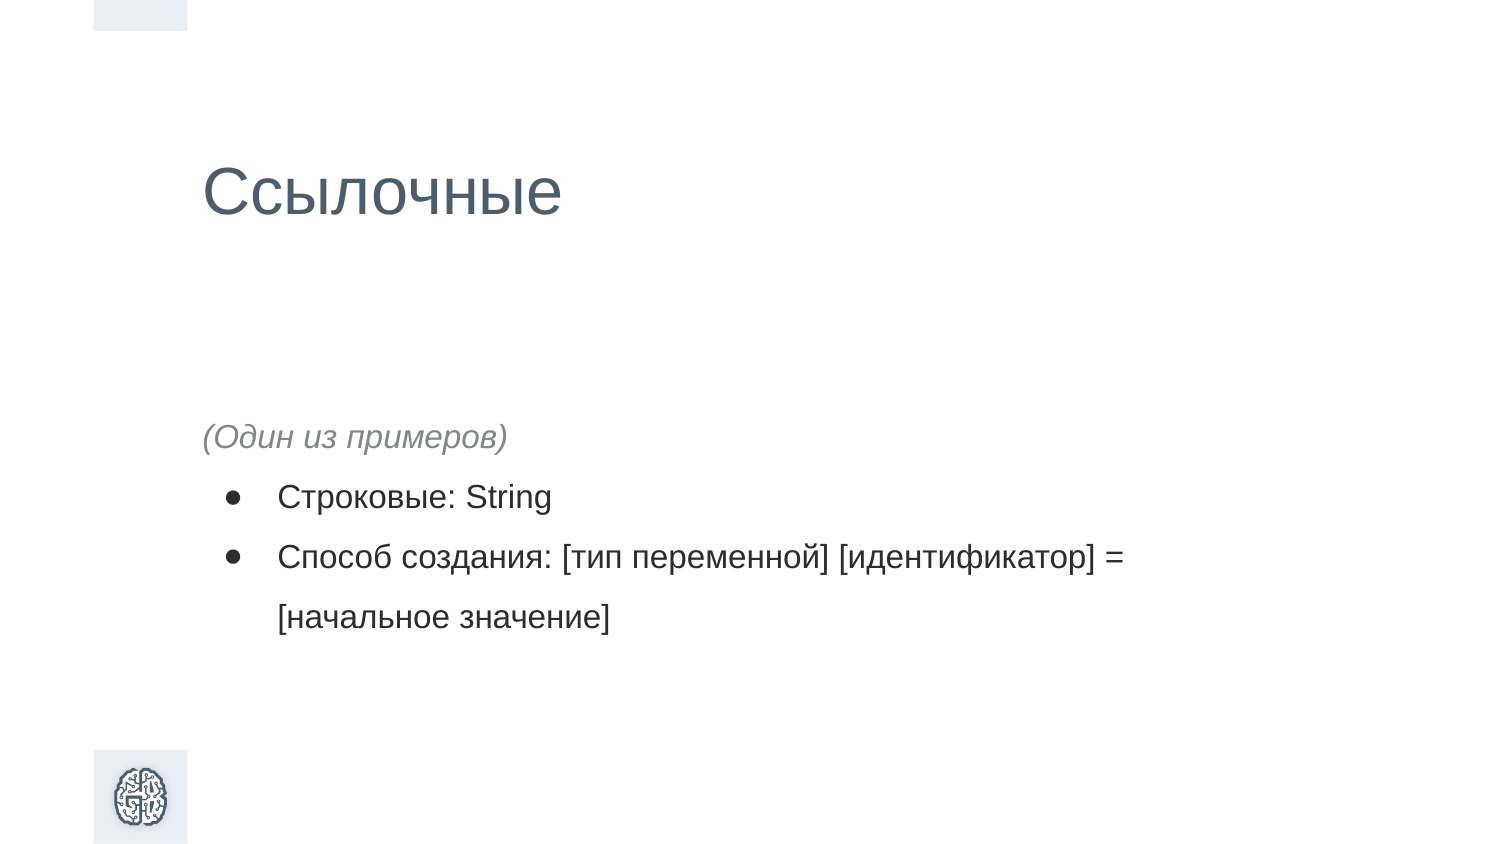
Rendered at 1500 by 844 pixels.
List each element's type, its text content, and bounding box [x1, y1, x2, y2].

picture [106, 760, 175, 834]
text_box (Один из примеров) Строковые: String Способ создания: [тип переменной] [идентификатор] = [начальное значение] [187, 334, 1312, 697]
text_box Ссылочные [187, 93, 1312, 282]
